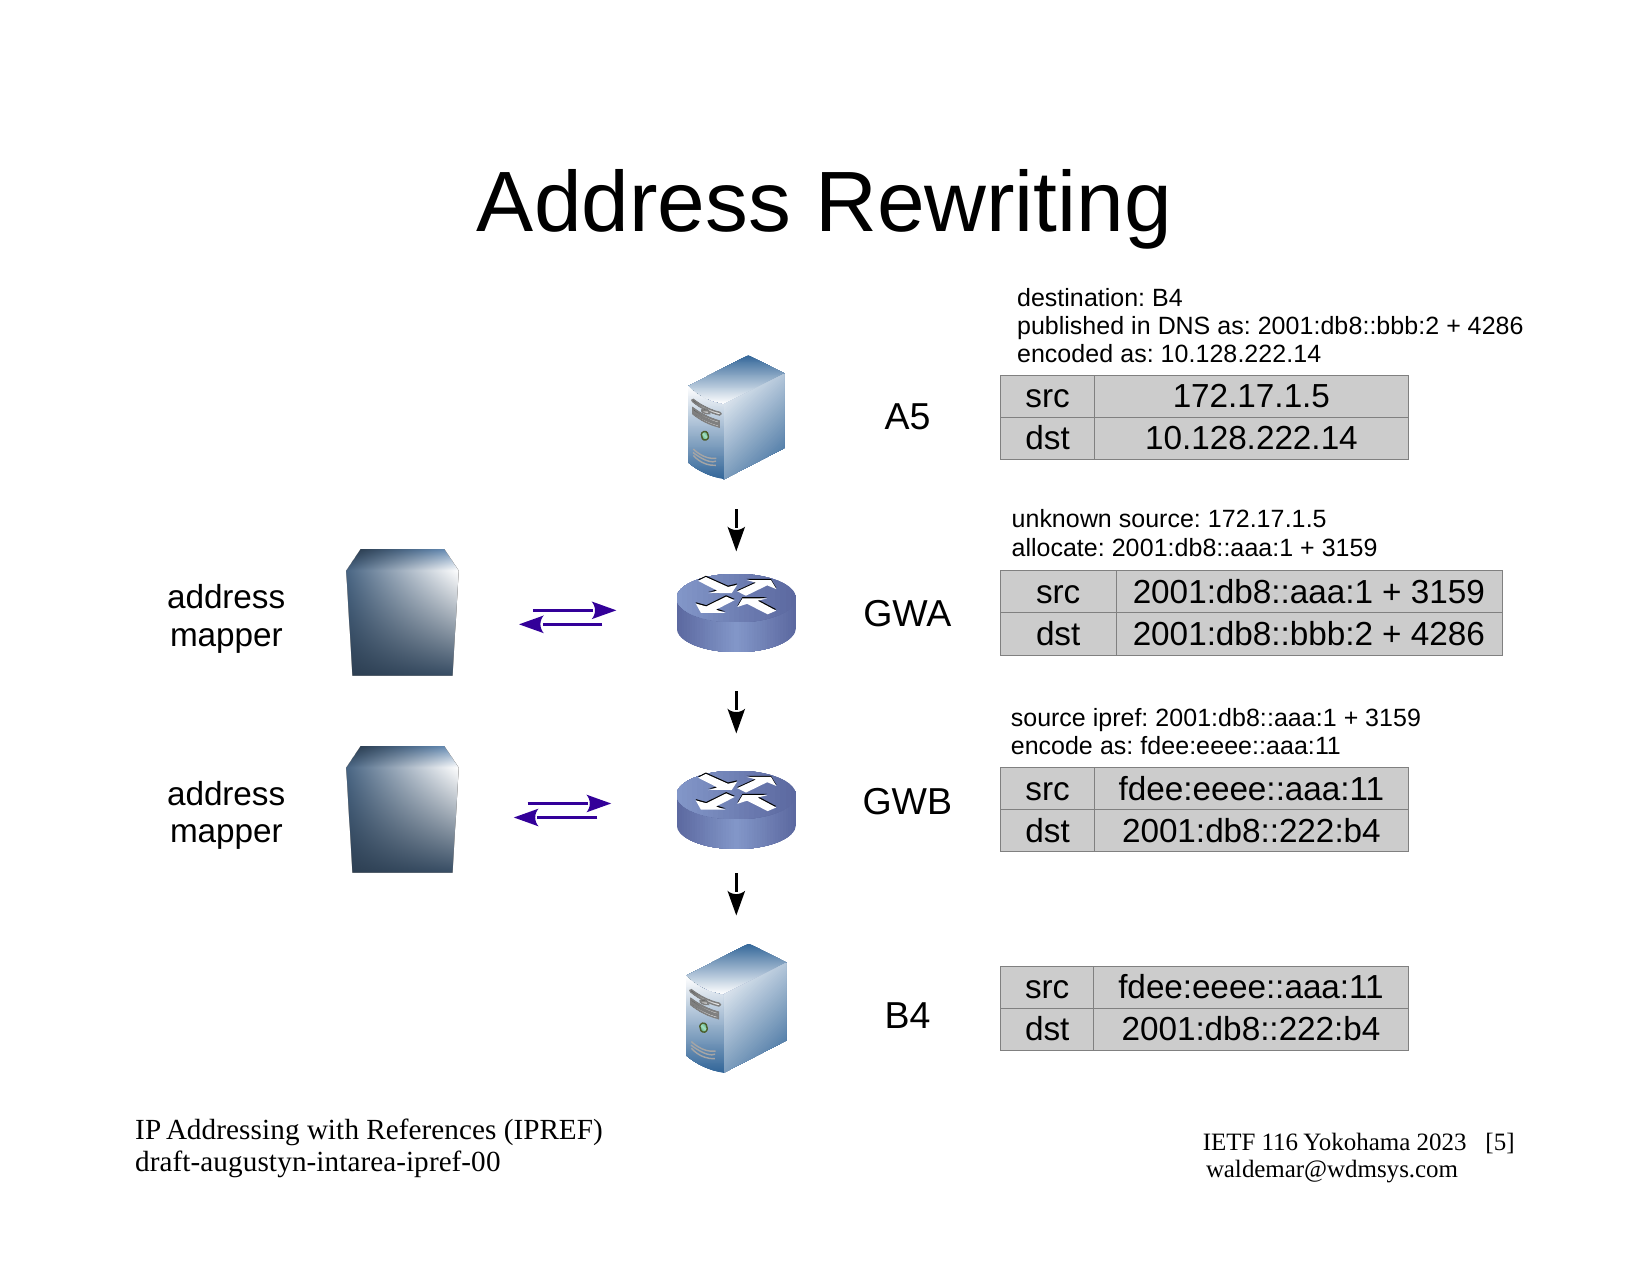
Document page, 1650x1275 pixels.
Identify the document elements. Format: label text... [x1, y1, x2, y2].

text_box 172.17.1.5 [1094, 376, 1409, 417]
text_box dst [1000, 1008, 1093, 1051]
text_box [685, 943, 787, 1073]
text_box 2001:db8::222:b4 [1094, 809, 1409, 852]
text_box 2001:db8::bbb:2 + 4286 [1116, 612, 1503, 656]
text_box source ipref: 2001:db8::aaa:1 + 3159 encode as: fdee:eeee::aaa:11 [996, 696, 1438, 767]
text_box address mapper [152, 768, 301, 858]
text_box fdee:eeee::aaa:11 [1094, 767, 1409, 809]
text_box src [1000, 375, 1094, 417]
text_box [687, 355, 785, 480]
text_box GWA [848, 584, 967, 642]
text_box src [1000, 570, 1116, 612]
text_box 2001:db8::aaa:1 + 3159 [1116, 570, 1503, 612]
text_box GWB [847, 772, 968, 830]
text_box fdee:eeee::aaa:11 [1093, 966, 1409, 1008]
text_box A5 [869, 388, 946, 445]
text_box 2001:db8::222:b4 [1093, 1008, 1409, 1051]
text_box dst [1000, 809, 1094, 852]
text_box dst [1000, 417, 1094, 460]
text_box [676, 573, 797, 653]
title Address Rewriting [135, 104, 1515, 298]
text_box src [1000, 966, 1093, 1008]
text_box [676, 770, 797, 850]
text_box dst [1000, 612, 1116, 656]
text_box address mapper [152, 571, 301, 661]
text_box src [1000, 767, 1094, 809]
text_box 10.128.222.14 [1094, 417, 1409, 460]
text_box B4 [869, 987, 946, 1045]
text_box destination: B4 published in DNS as: 2001:db8::bbb:2 + 4286 encoded as: 10.128.222.14 [1002, 276, 1540, 376]
text_box unknown source: 172.17.1.5 allocate: 2001:db8::aaa:1 + 3159 [996, 497, 1394, 569]
